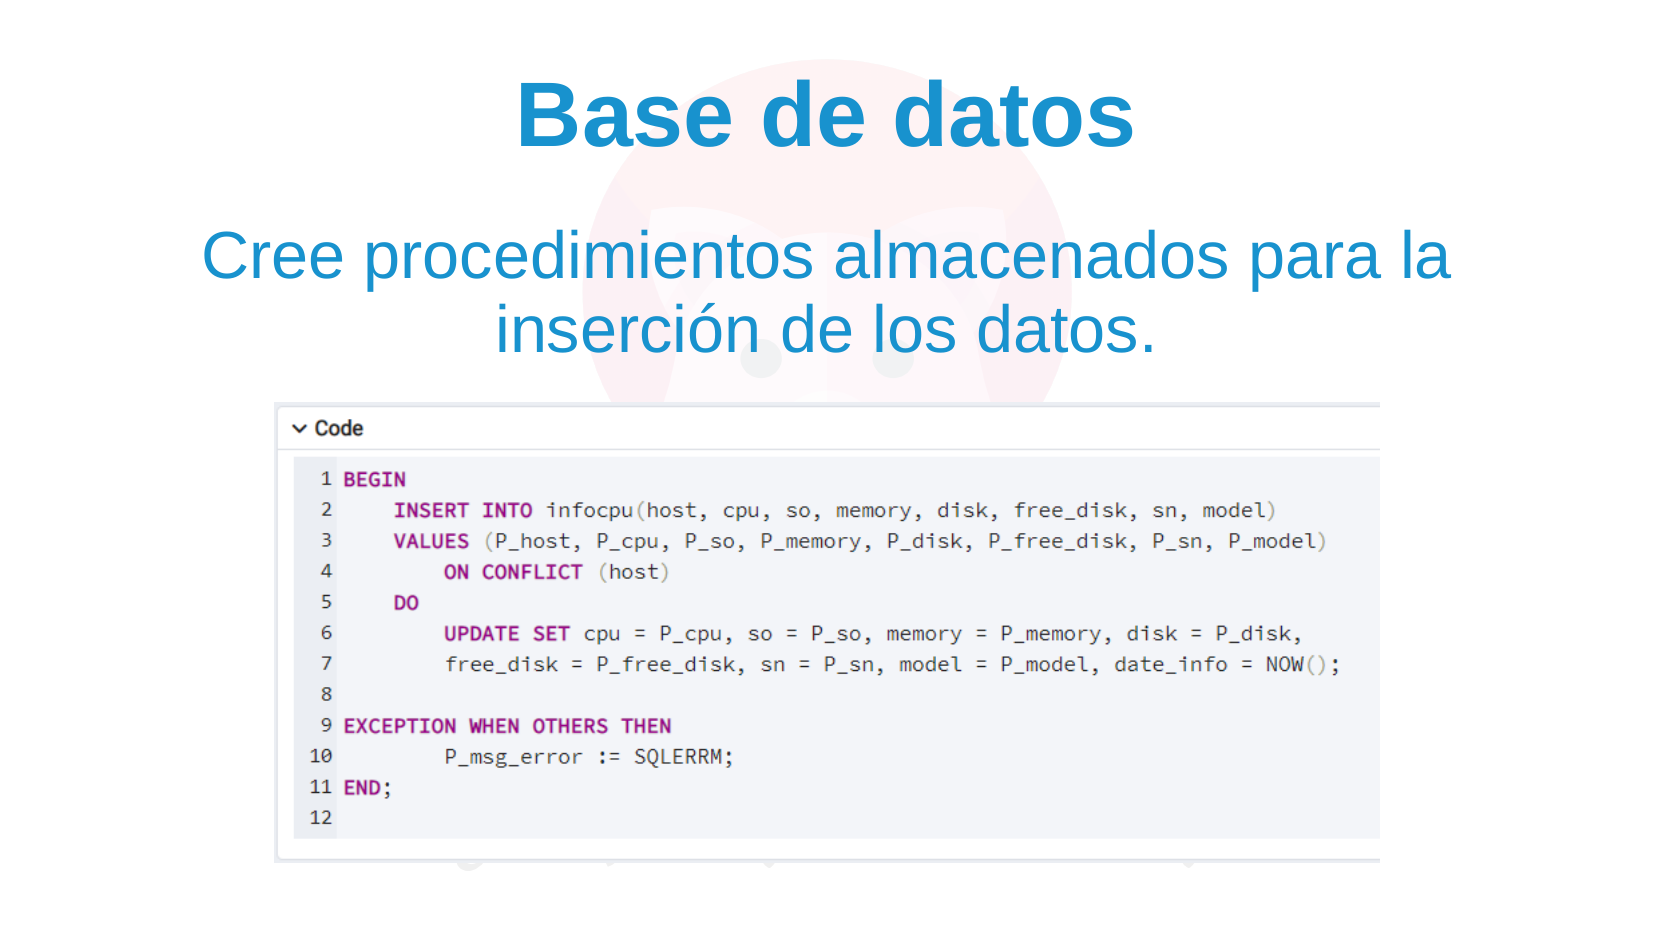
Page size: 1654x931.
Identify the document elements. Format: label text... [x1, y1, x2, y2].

picture [274, 402, 1380, 863]
title Base de datos [82, 37, 1571, 193]
subtitle Cree procedimientos almacenados para la inserción de los datos. [82, 217, 1571, 758]
